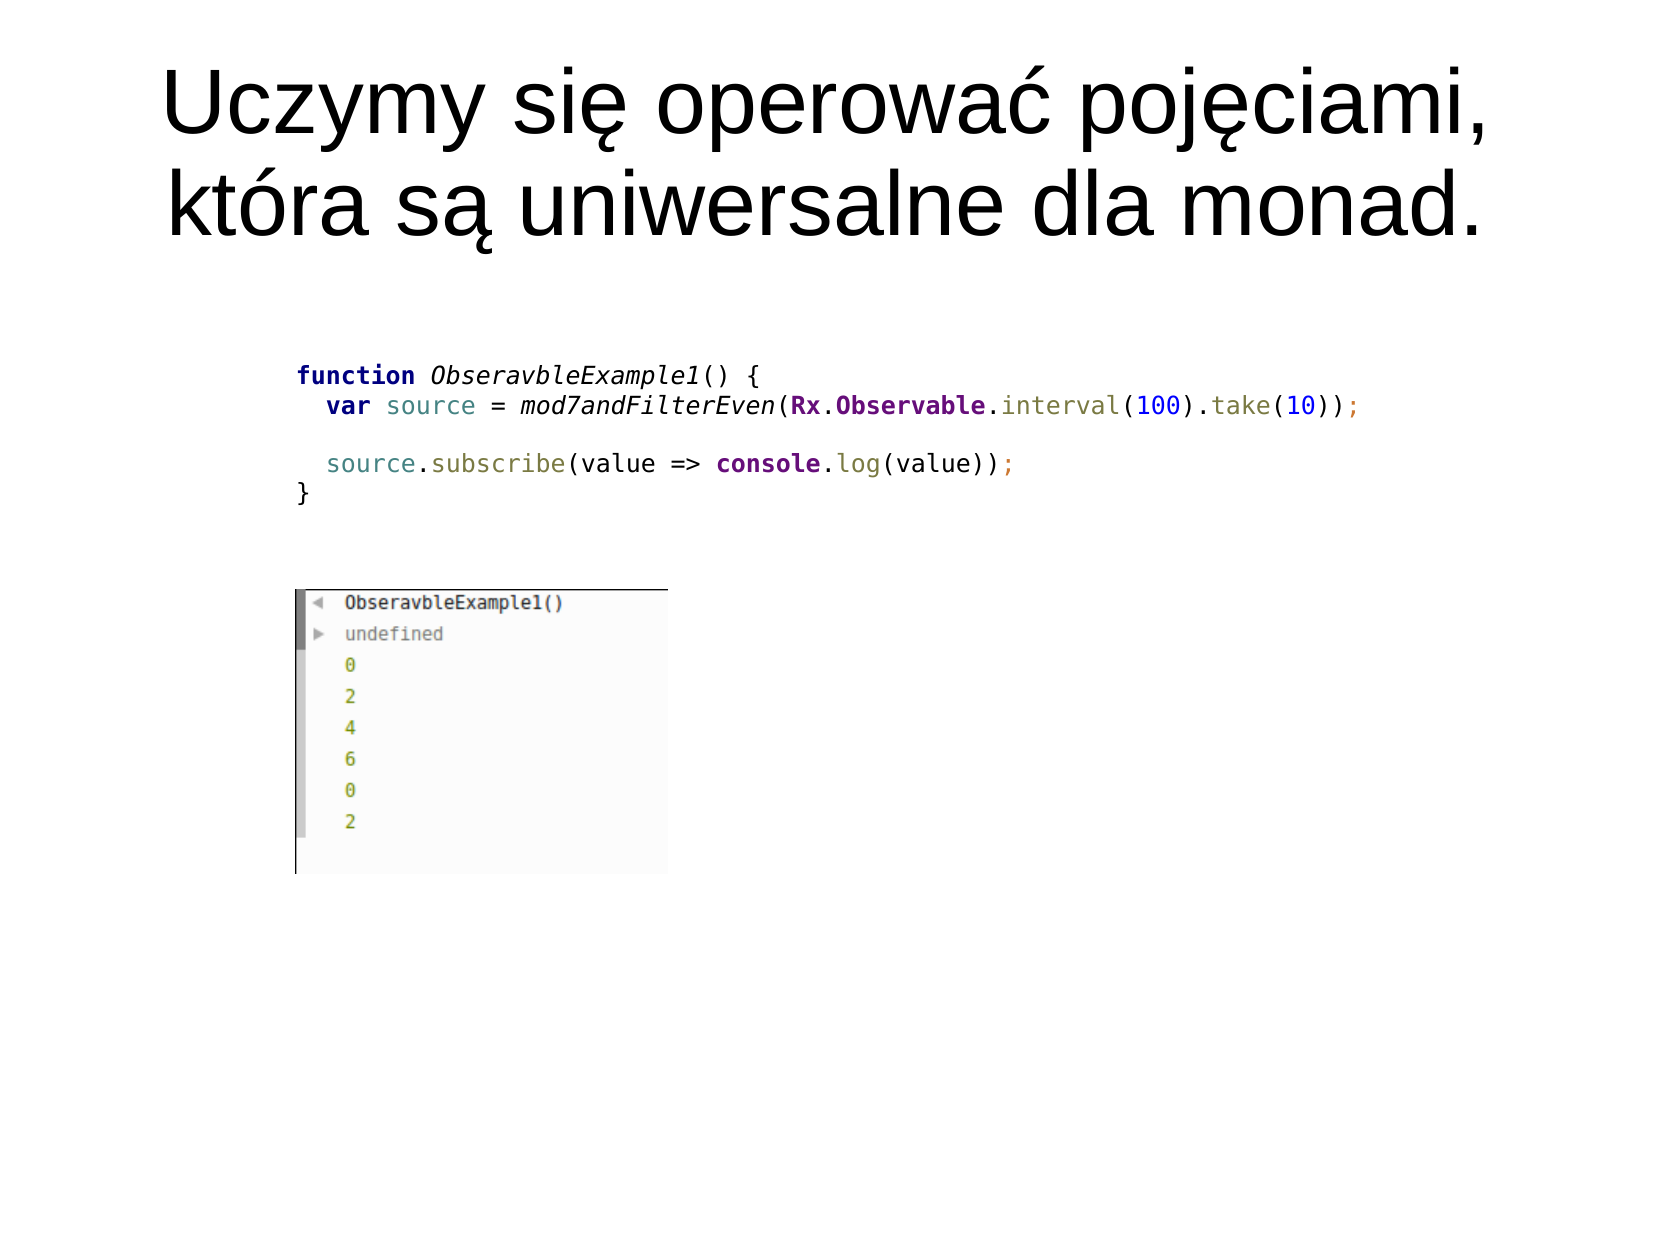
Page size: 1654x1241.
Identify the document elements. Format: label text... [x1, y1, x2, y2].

title Uczymy się operować pojęciami, która są uniwersalne dla monad. [82, 49, 1571, 257]
picture [295, 589, 668, 875]
text_box function ObseravbleExample1() { var source = mod7andFilterEven(Rx.Observable.interval(100).take(10)); source.subscribe(value => console.log(value)); } [281, 354, 1376, 516]
